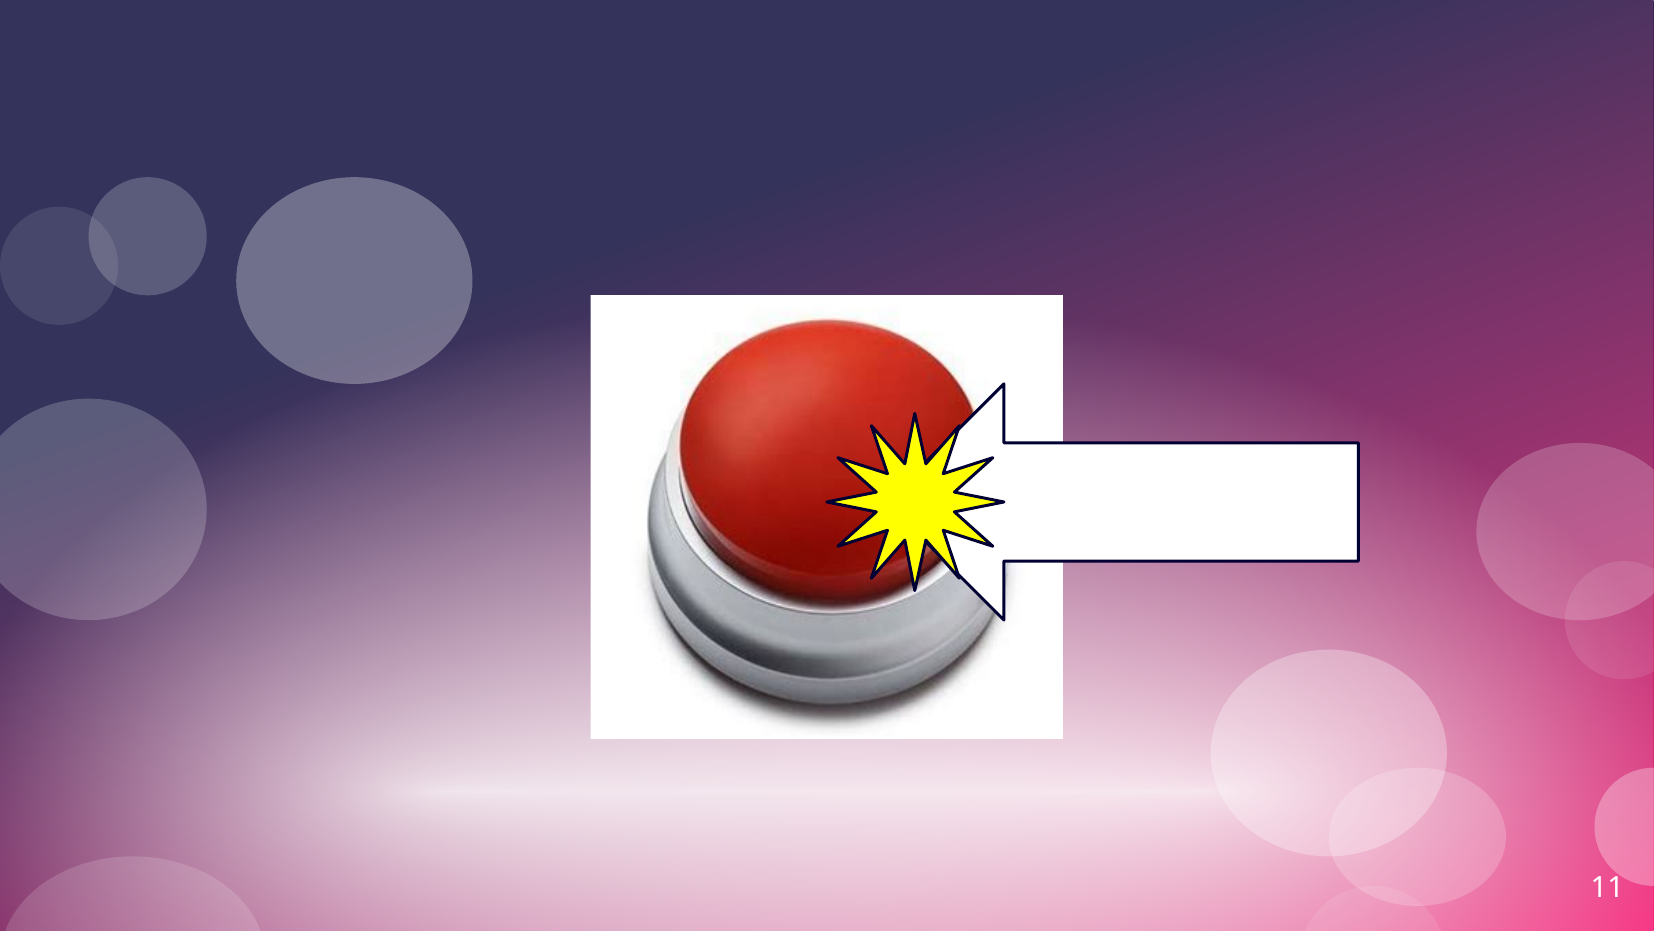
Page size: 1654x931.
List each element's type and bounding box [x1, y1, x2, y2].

picture [590, 295, 1063, 739]
text_box [826, 383, 1359, 621]
